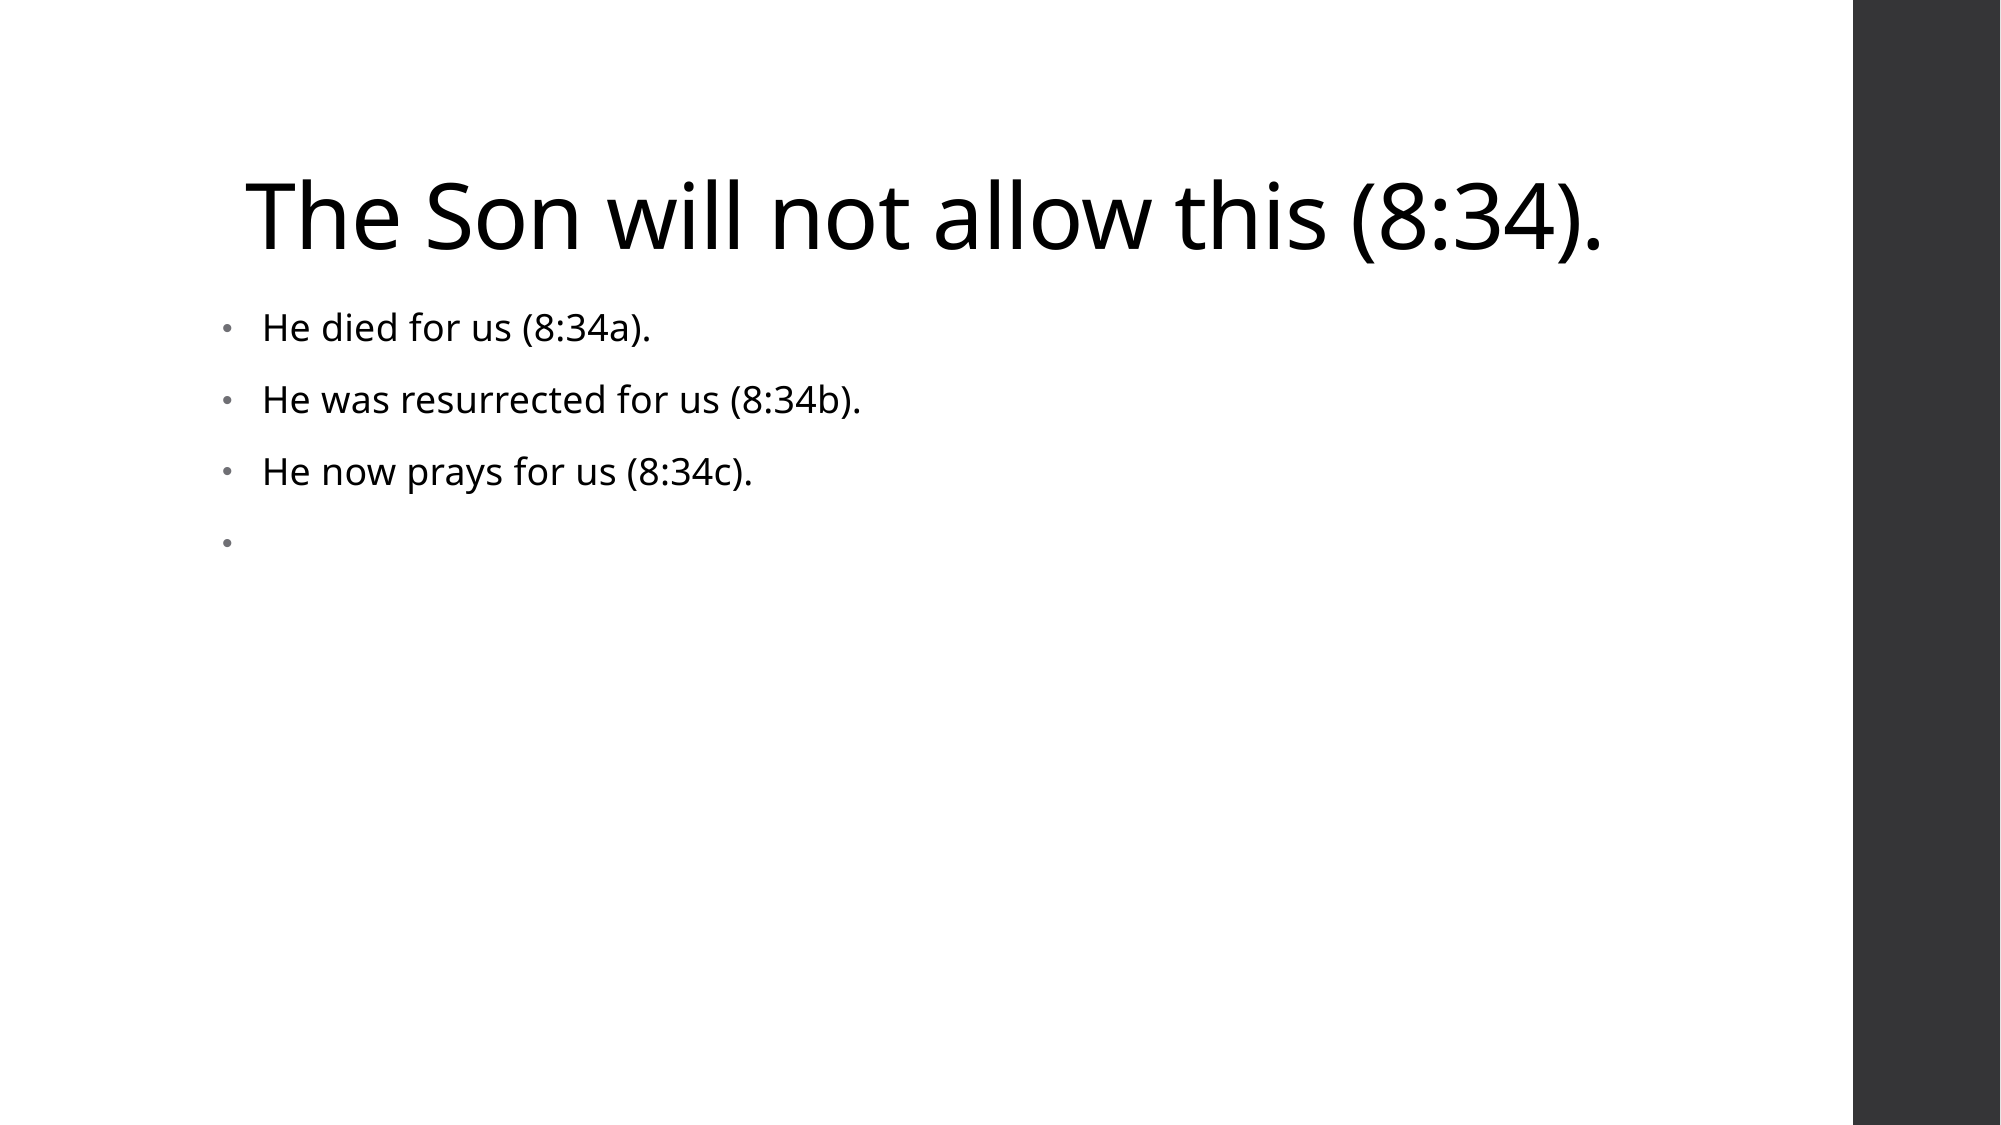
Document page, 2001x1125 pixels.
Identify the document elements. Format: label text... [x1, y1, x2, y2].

title The Son will not allow this (8:34). [206, 60, 1797, 278]
list He died for us (8:34a). He was resurrected for us (8:34b). He now prays for us (8:34c). [206, 299, 1617, 1014]
